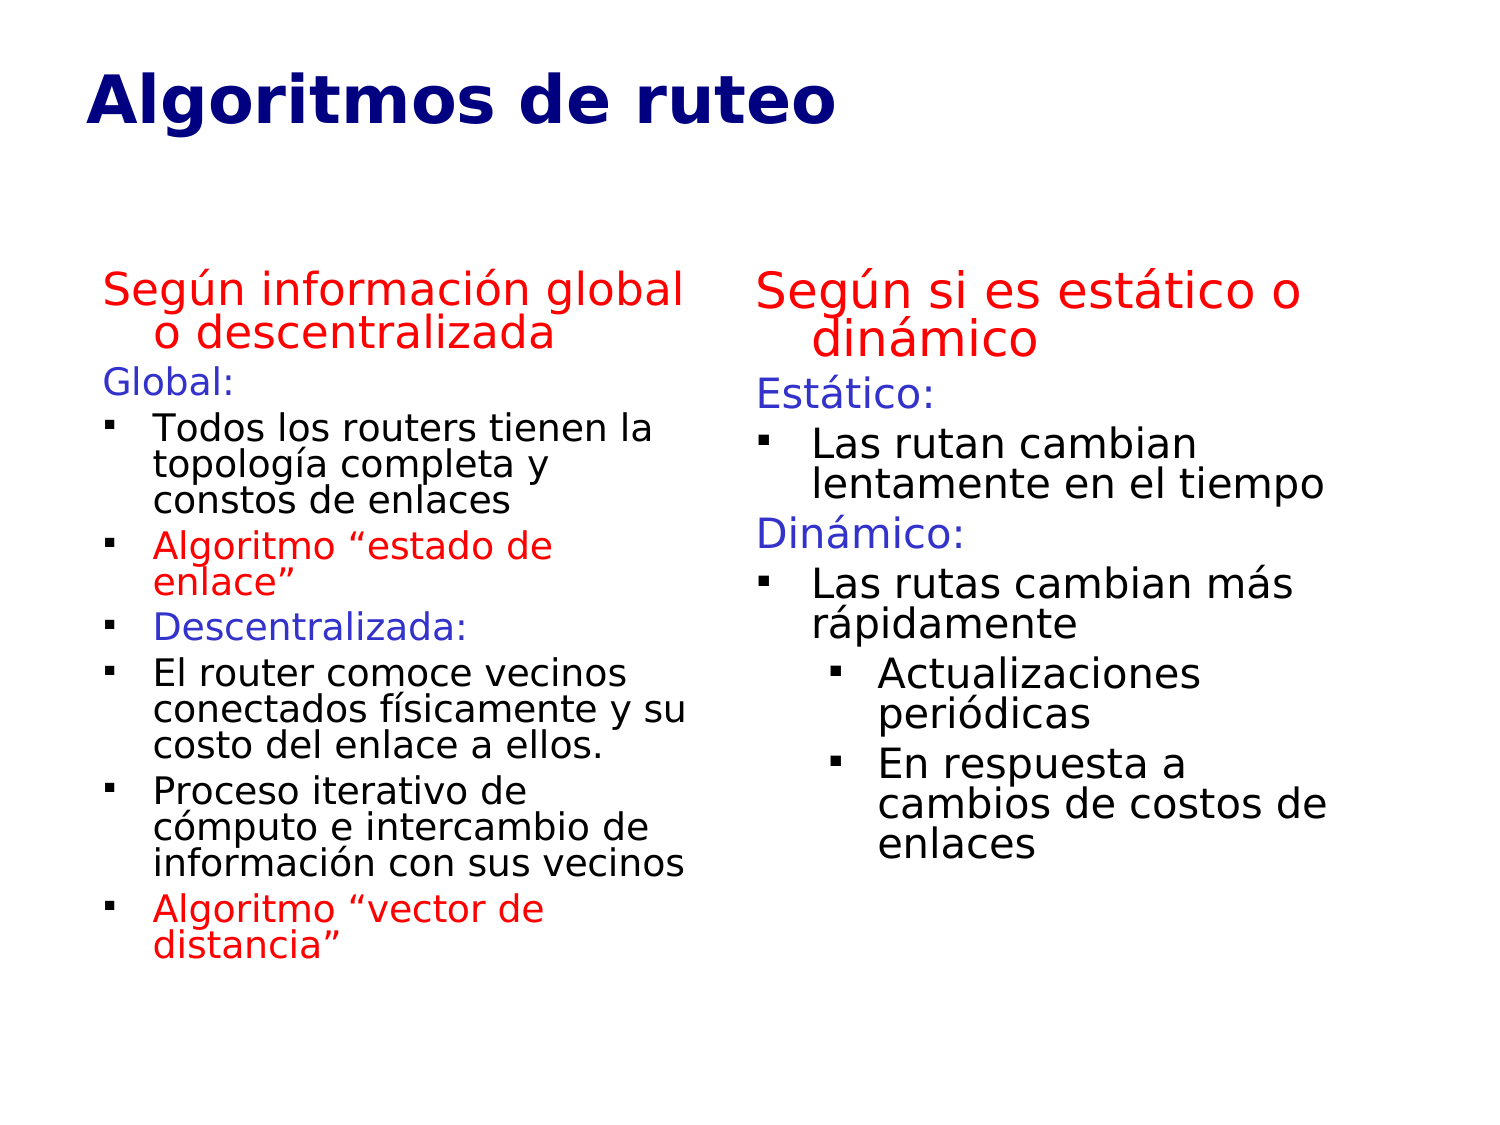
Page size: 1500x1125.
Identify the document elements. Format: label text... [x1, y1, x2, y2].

title Algoritmos de ruteo [46, 1, 1500, 204]
list Según si es estático o dinámico Estático: Las rutan cambian lentamente en el tiempo Dinámico: Las rutas cambian más rápidamente Actualizaciones periódicas En respuesta a cambios de costos de enlaces [740, 262, 1363, 1026]
list Según información global o descentralizada Global: Todos los routers tienen la topología completa y constos de enlaces Algoritmo “estado de enlace” Descentralizada: El router comoce vecinos conectados físicamente y su costo del enlace a ellos. Proceso iterativo de cómputo e intercambio de información con sus vecinos Algoritmo “vector de distancia” [87, 262, 710, 1026]
